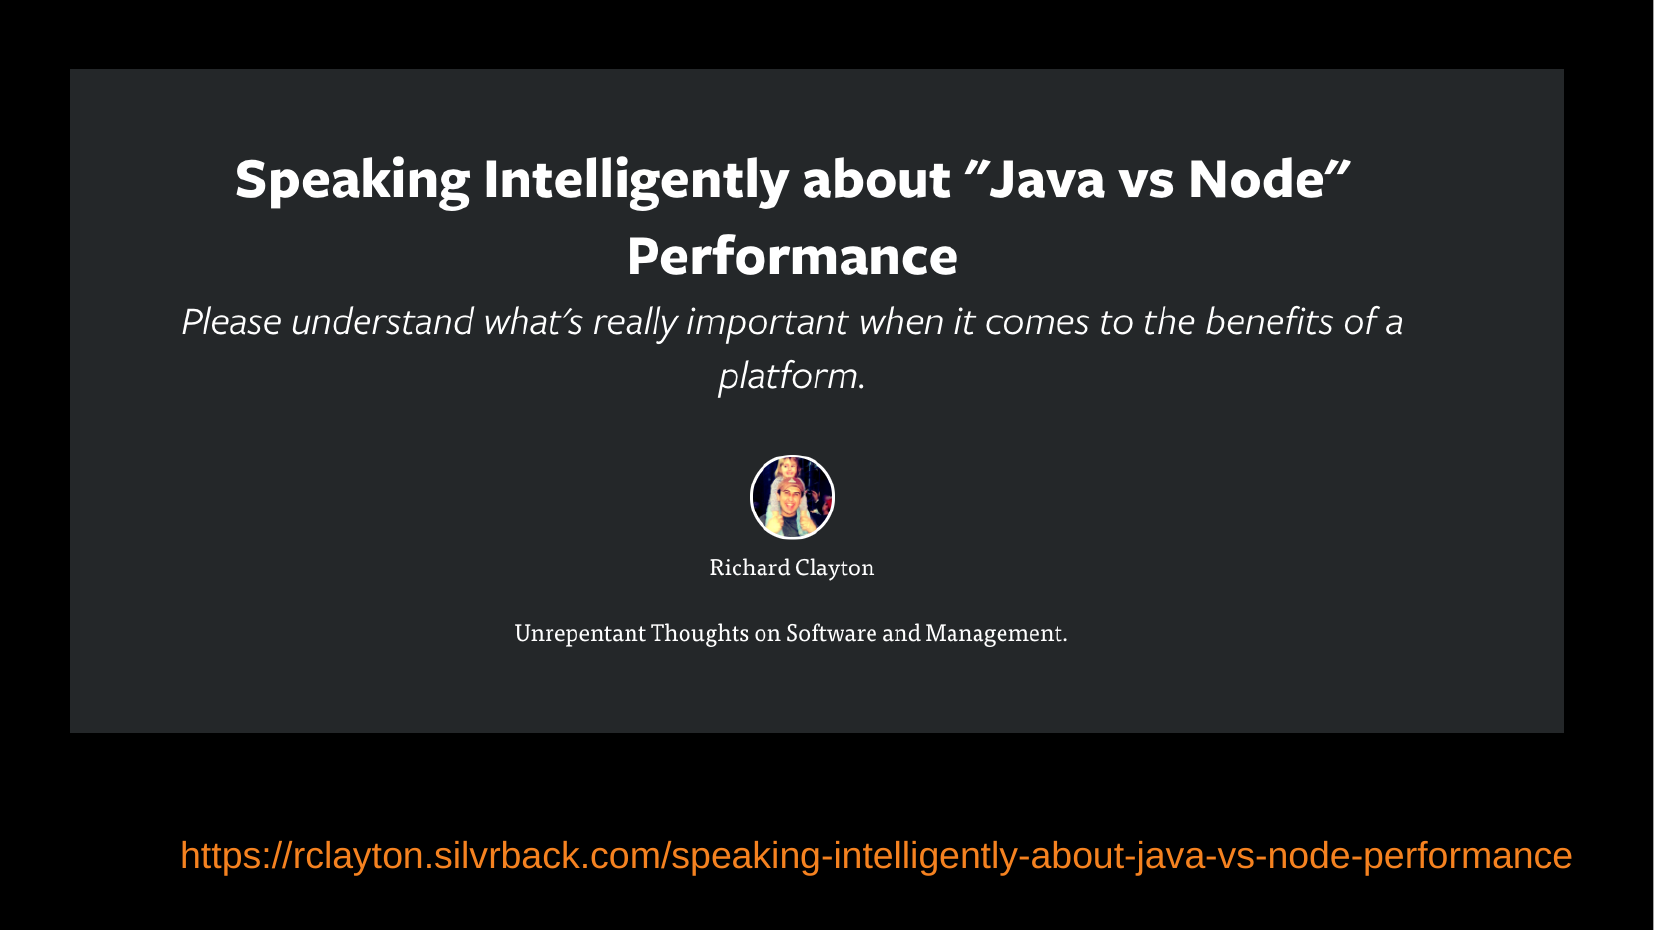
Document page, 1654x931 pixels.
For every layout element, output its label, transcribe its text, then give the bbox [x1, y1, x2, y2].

picture [70, 69, 1564, 733]
text_box https://rclayton.silvrback.com/speaking-intelligently-about-java-vs-node-performance [165, 826, 1654, 897]
